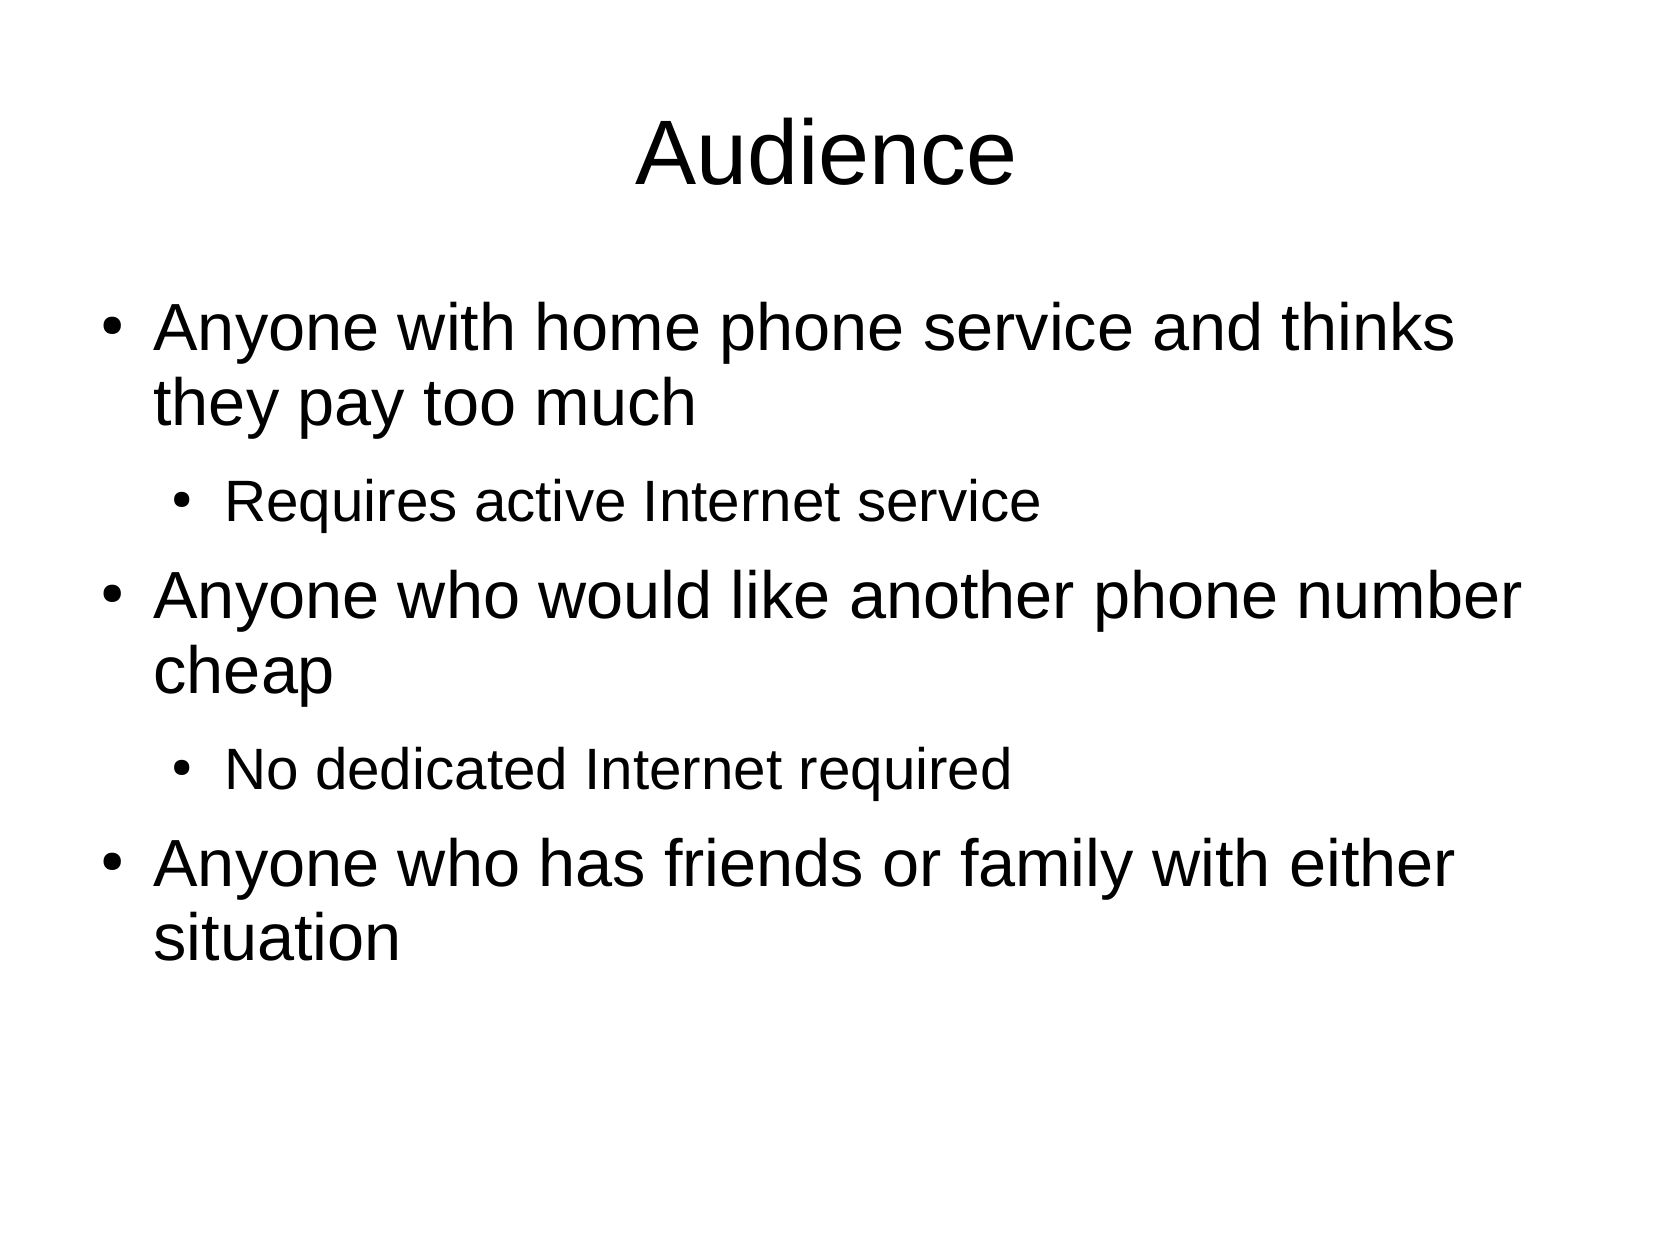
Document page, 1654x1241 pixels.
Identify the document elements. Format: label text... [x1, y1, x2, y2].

list Anyone with home phone service and thinks they pay too much Requires active Internet service Anyone who would like another phone number cheap No dedicated Internet required Anyone who has friends or family with either situation [82, 290, 1571, 1109]
title Audience [82, 49, 1571, 257]
